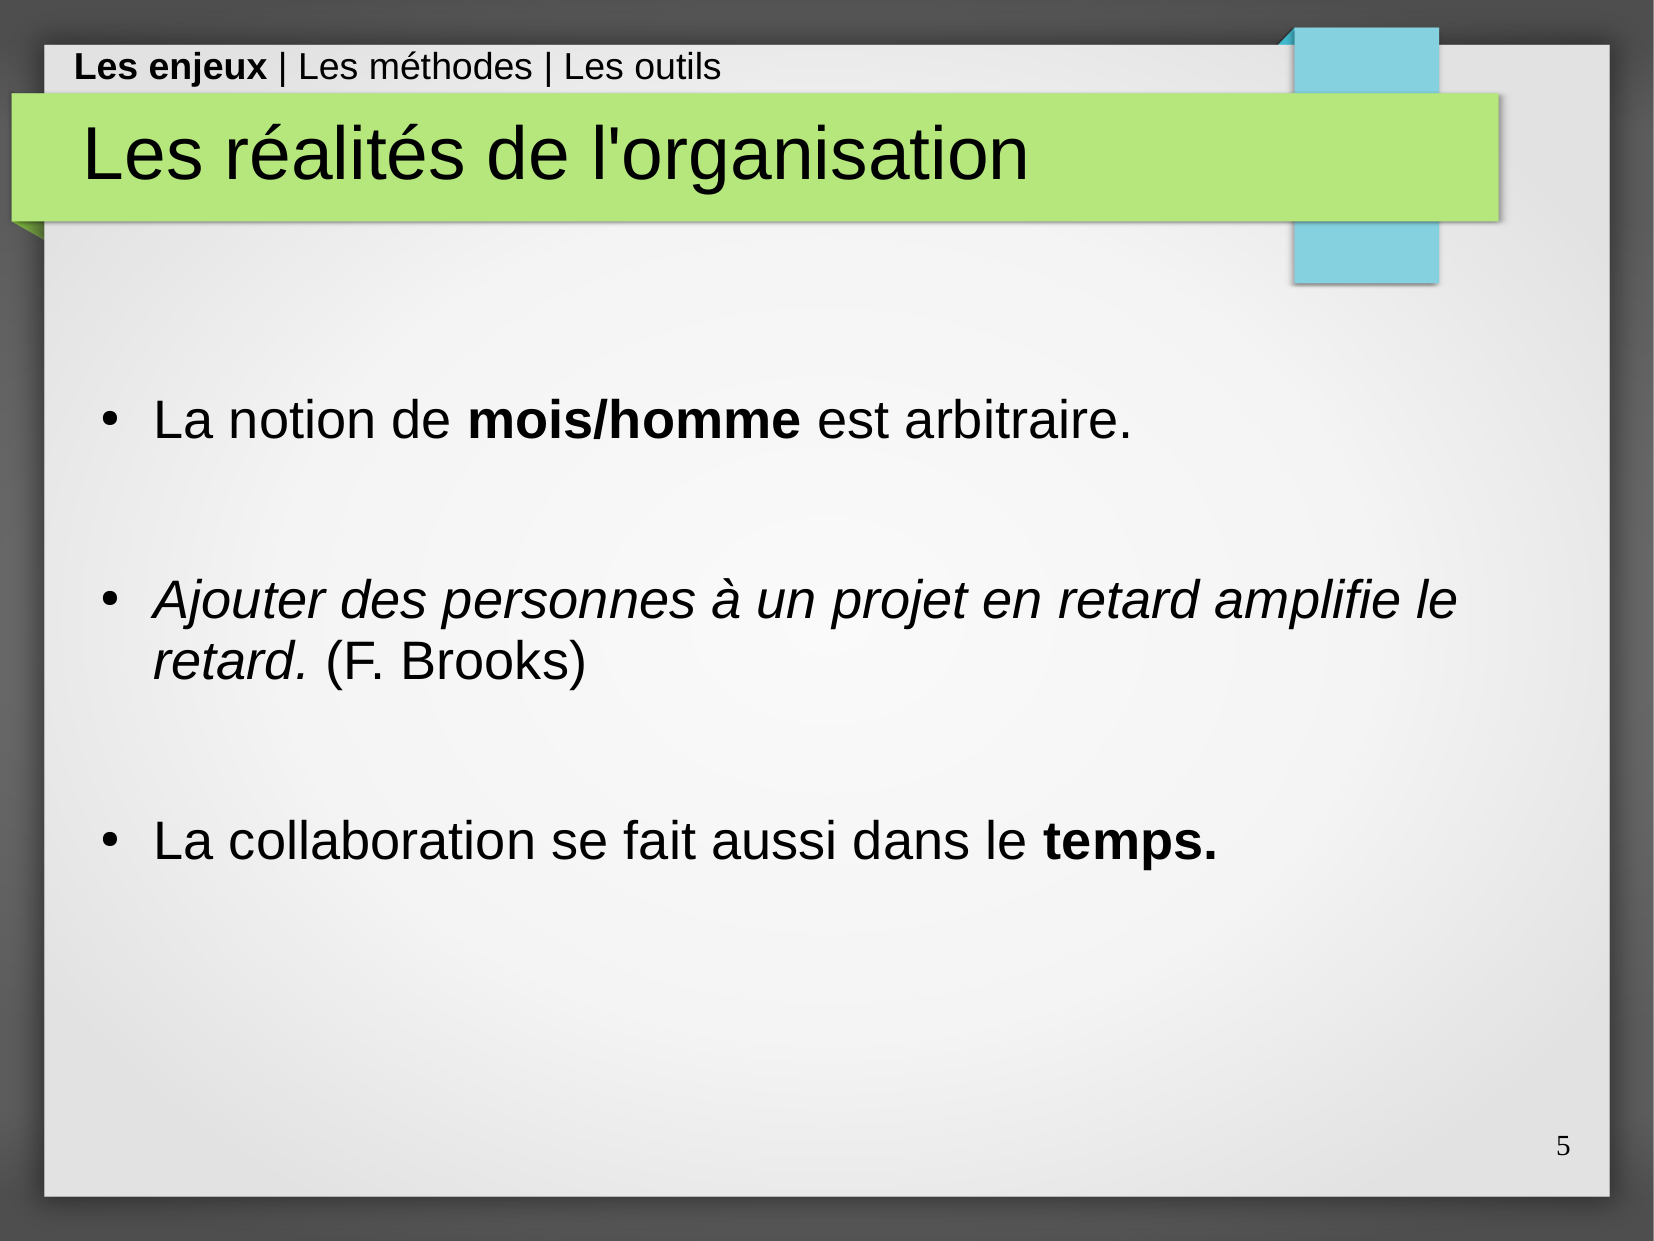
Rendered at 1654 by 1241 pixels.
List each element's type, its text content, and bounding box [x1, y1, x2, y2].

list La notion de mois/homme est arbitraire. Ajouter des personnes à un projet en retard amplifie le retard. (F. Brooks) La collaboration se fait aussi dans le temps. [82, 389, 1571, 1015]
text_box Les enjeux | Les méthodes | Les outils [59, 37, 815, 95]
picture [0, 0, 1654, 1241]
title Les réalités de l'organisation [82, 94, 1264, 213]
